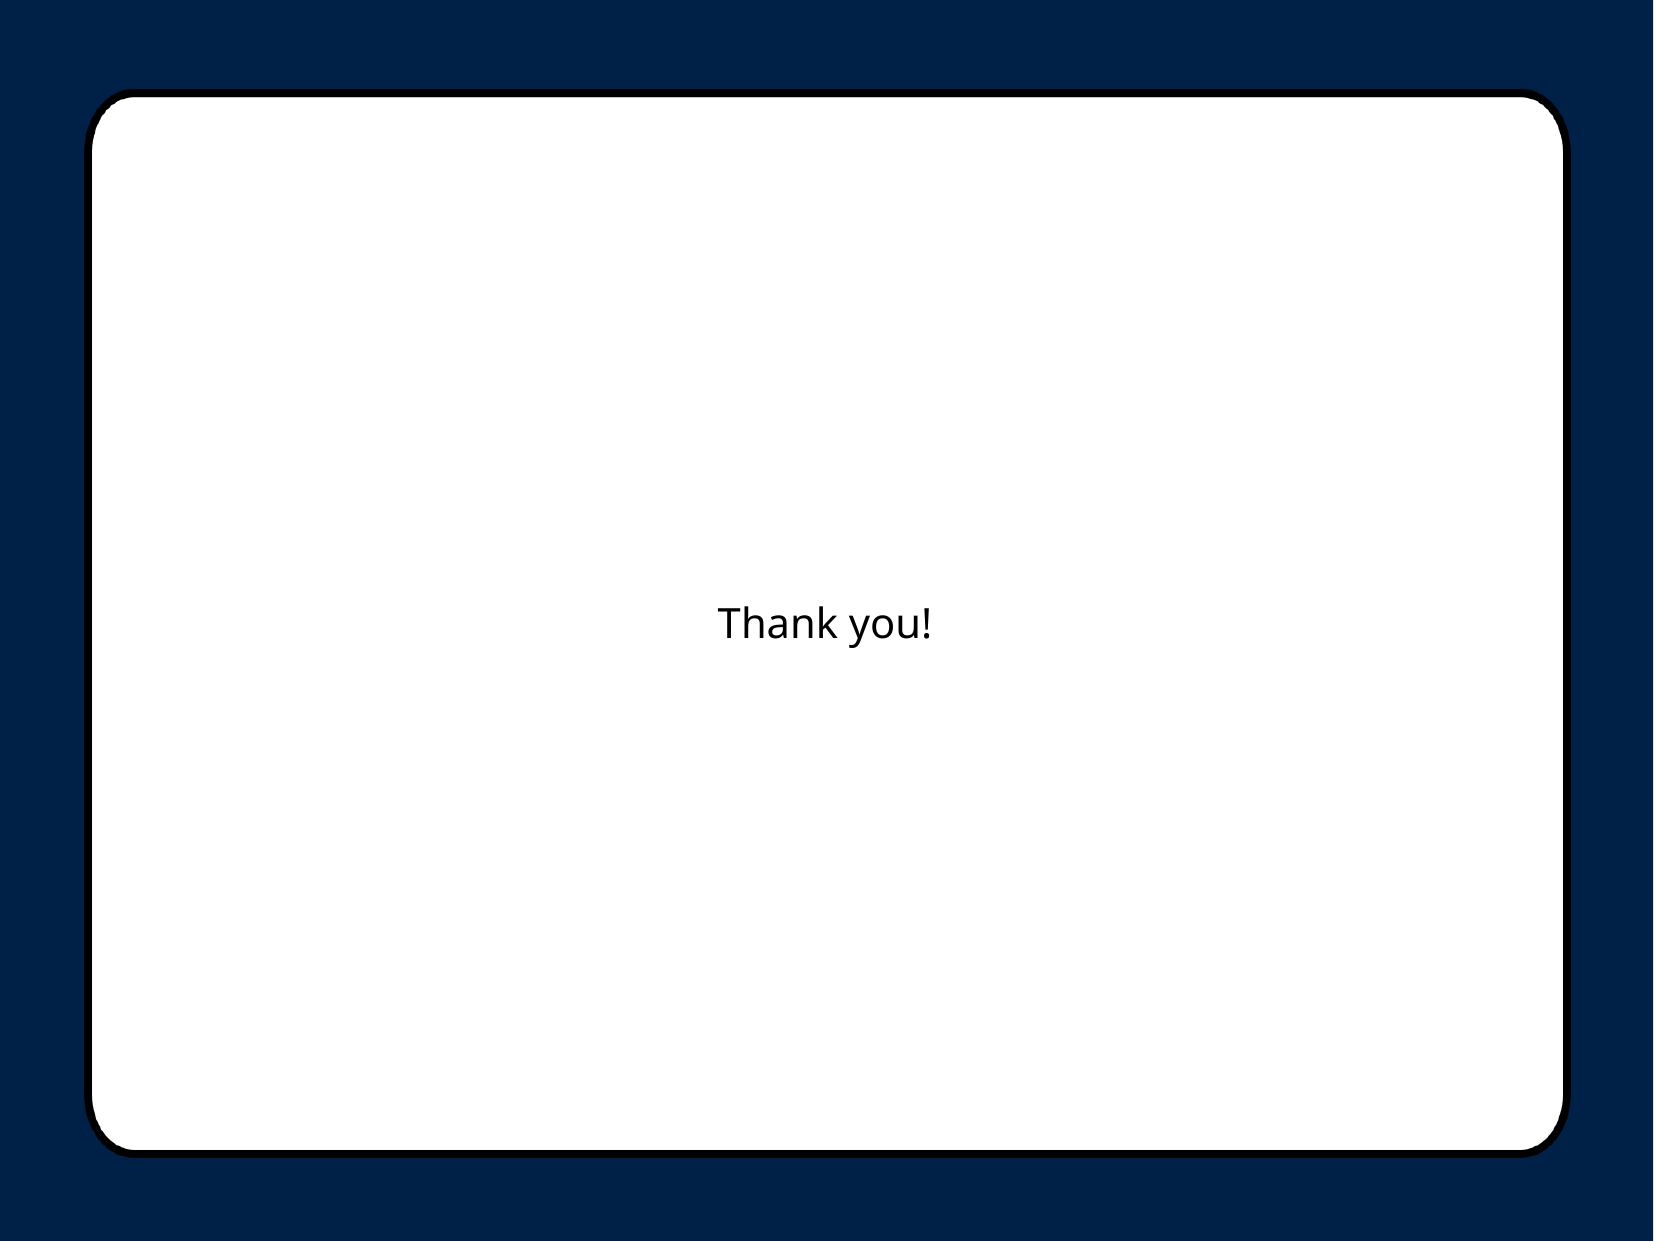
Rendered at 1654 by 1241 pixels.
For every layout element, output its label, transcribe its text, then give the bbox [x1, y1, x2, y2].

picture [0, 0, 1654, 1241]
title Thank you! [90, 90, 1561, 1156]
